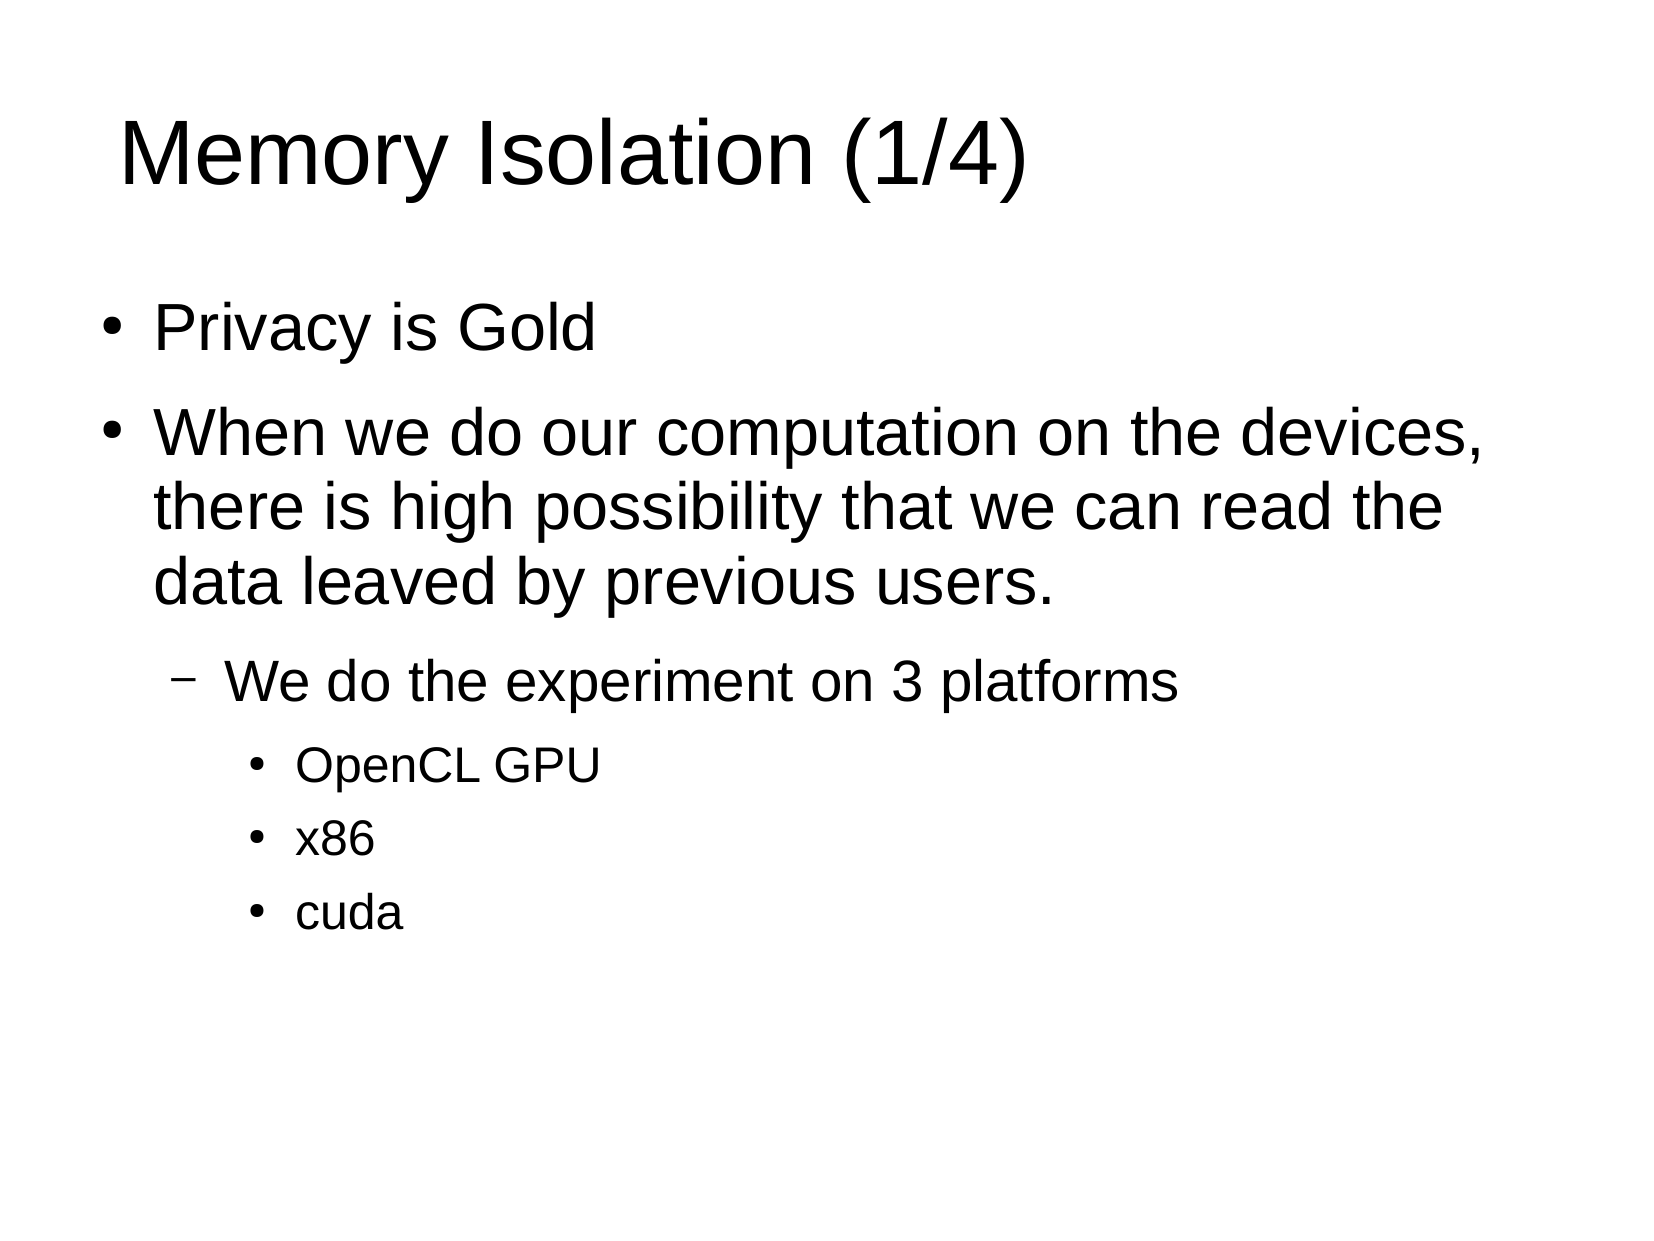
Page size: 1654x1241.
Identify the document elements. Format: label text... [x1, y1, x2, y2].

title Memory Isolation (1/4) [82, 49, 1571, 257]
list Privacy is Gold When we do our computation on the devices, there is high possibility that we can read the data leaved by previous users. We do the experiment on 3 platforms OpenCL GPU x86 cuda [82, 290, 1571, 1010]
